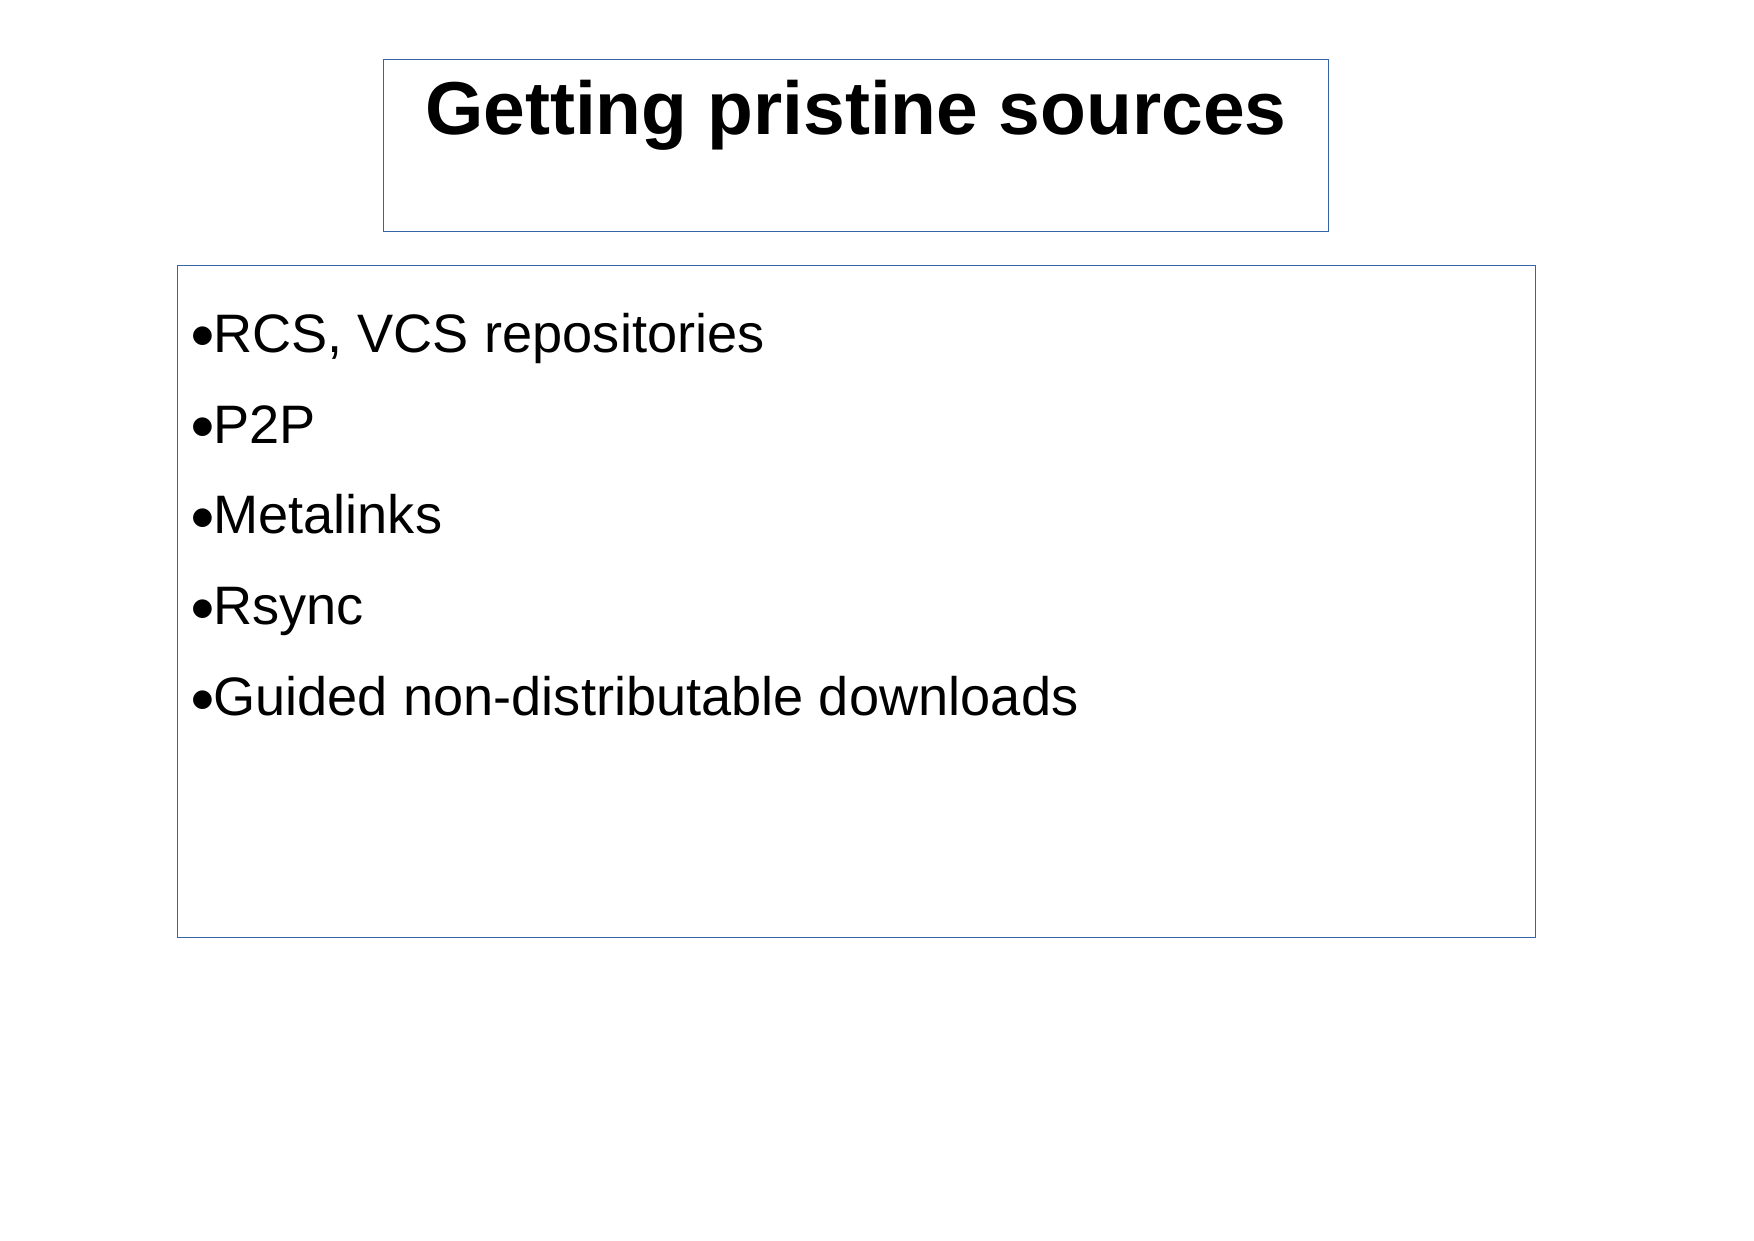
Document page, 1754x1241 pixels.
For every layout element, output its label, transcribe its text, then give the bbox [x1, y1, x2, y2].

text_box RCS, VCS repositories P2P Metalinks Rsync Guided non-distributable downloads [177, 265, 1536, 938]
text_box Getting pristine sources [383, 59, 1329, 232]
